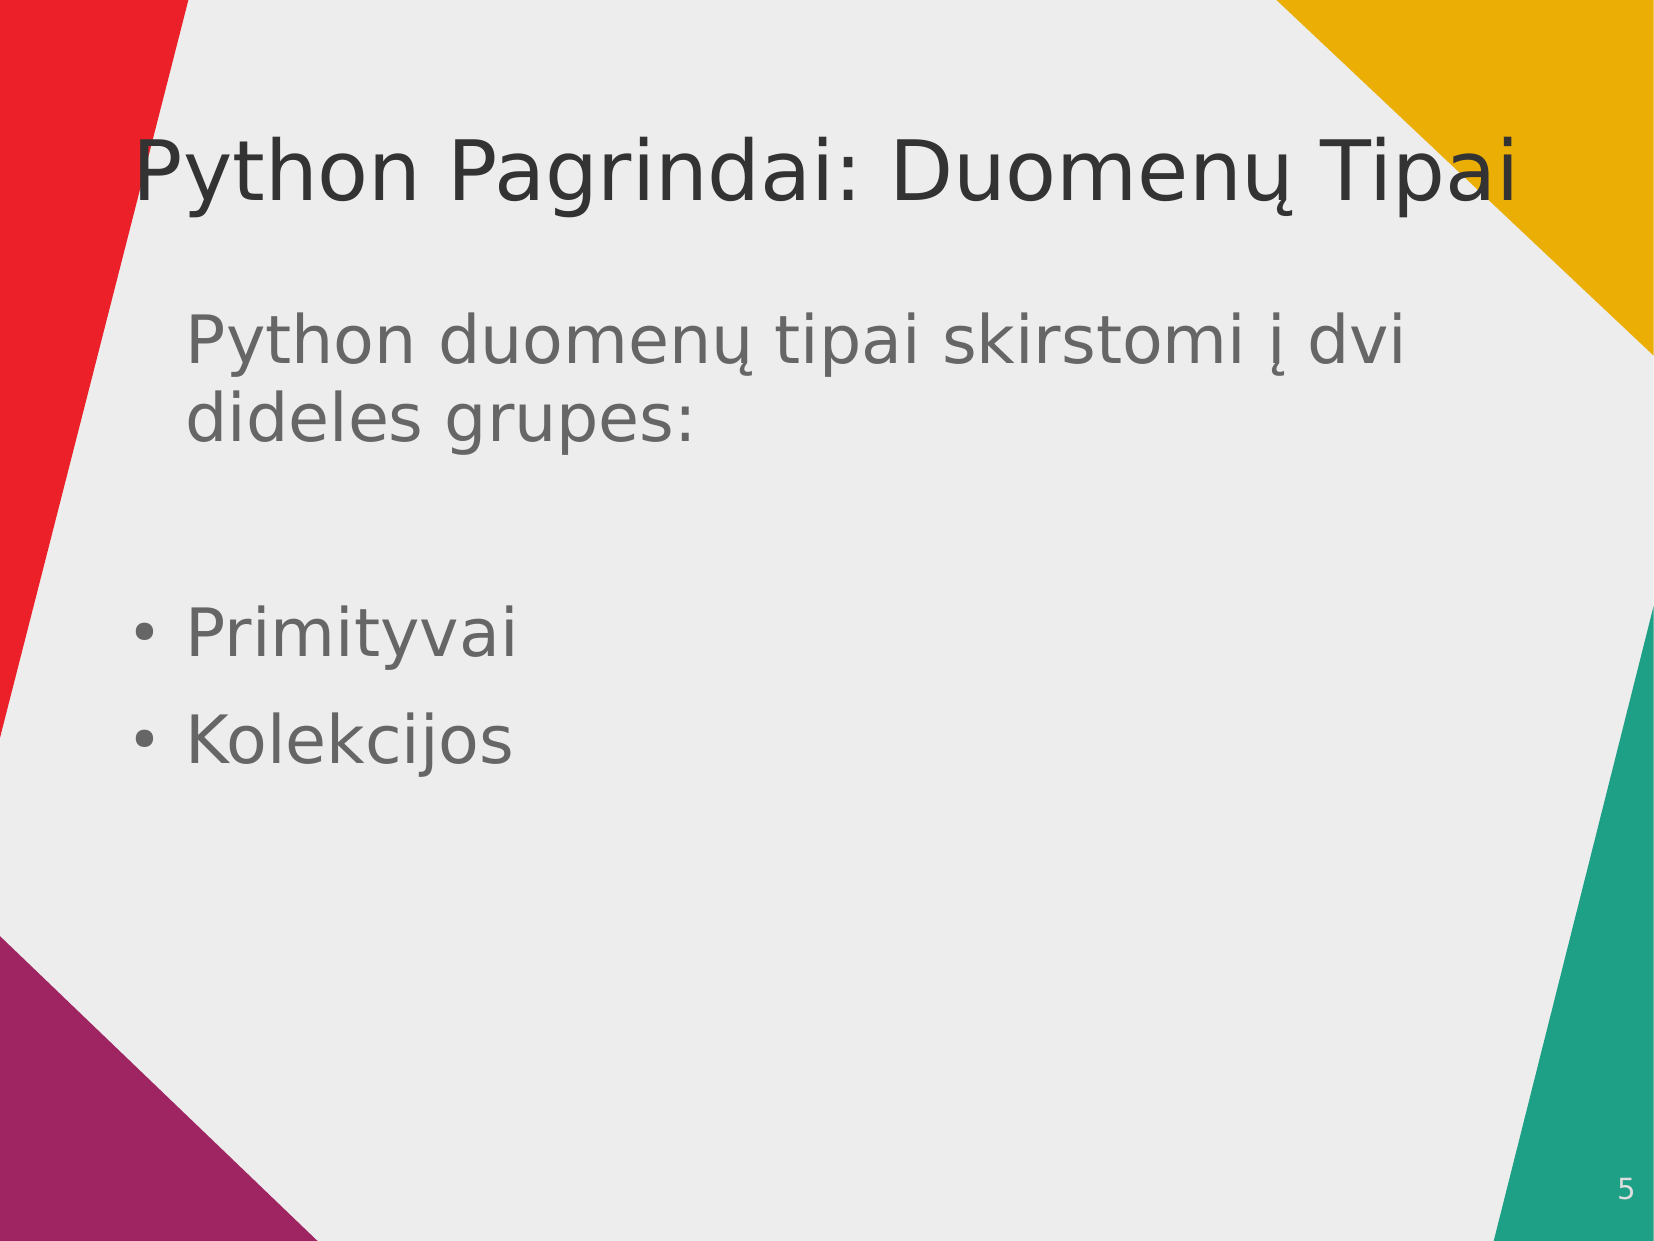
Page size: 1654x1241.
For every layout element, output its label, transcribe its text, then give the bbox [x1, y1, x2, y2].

list Python duomenų tipai skirstomi į dvi dideles grupes: Primityvai Kolekcijos [114, 302, 1539, 1033]
title Python Pagrindai: Duomenų Tipai [114, 73, 1539, 271]
